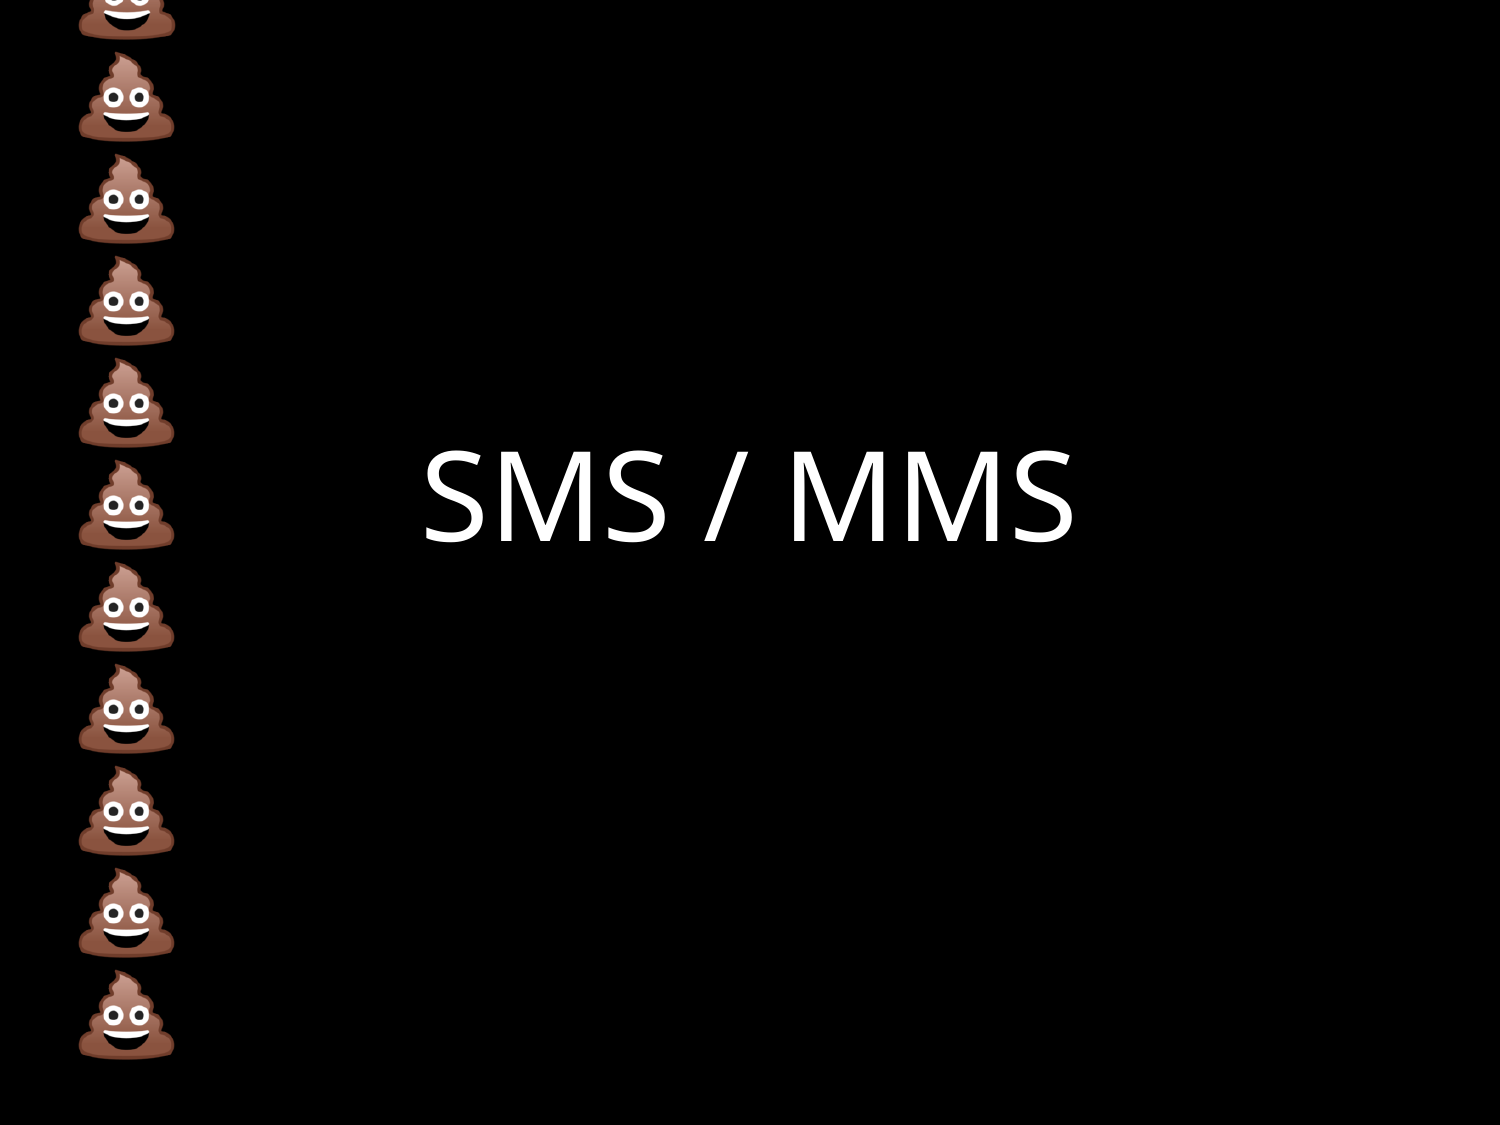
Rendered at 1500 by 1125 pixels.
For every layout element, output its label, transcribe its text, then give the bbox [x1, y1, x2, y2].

picture [75, 0, 178, 1062]
title SMS / MMS [177, 184, 1388, 576]
